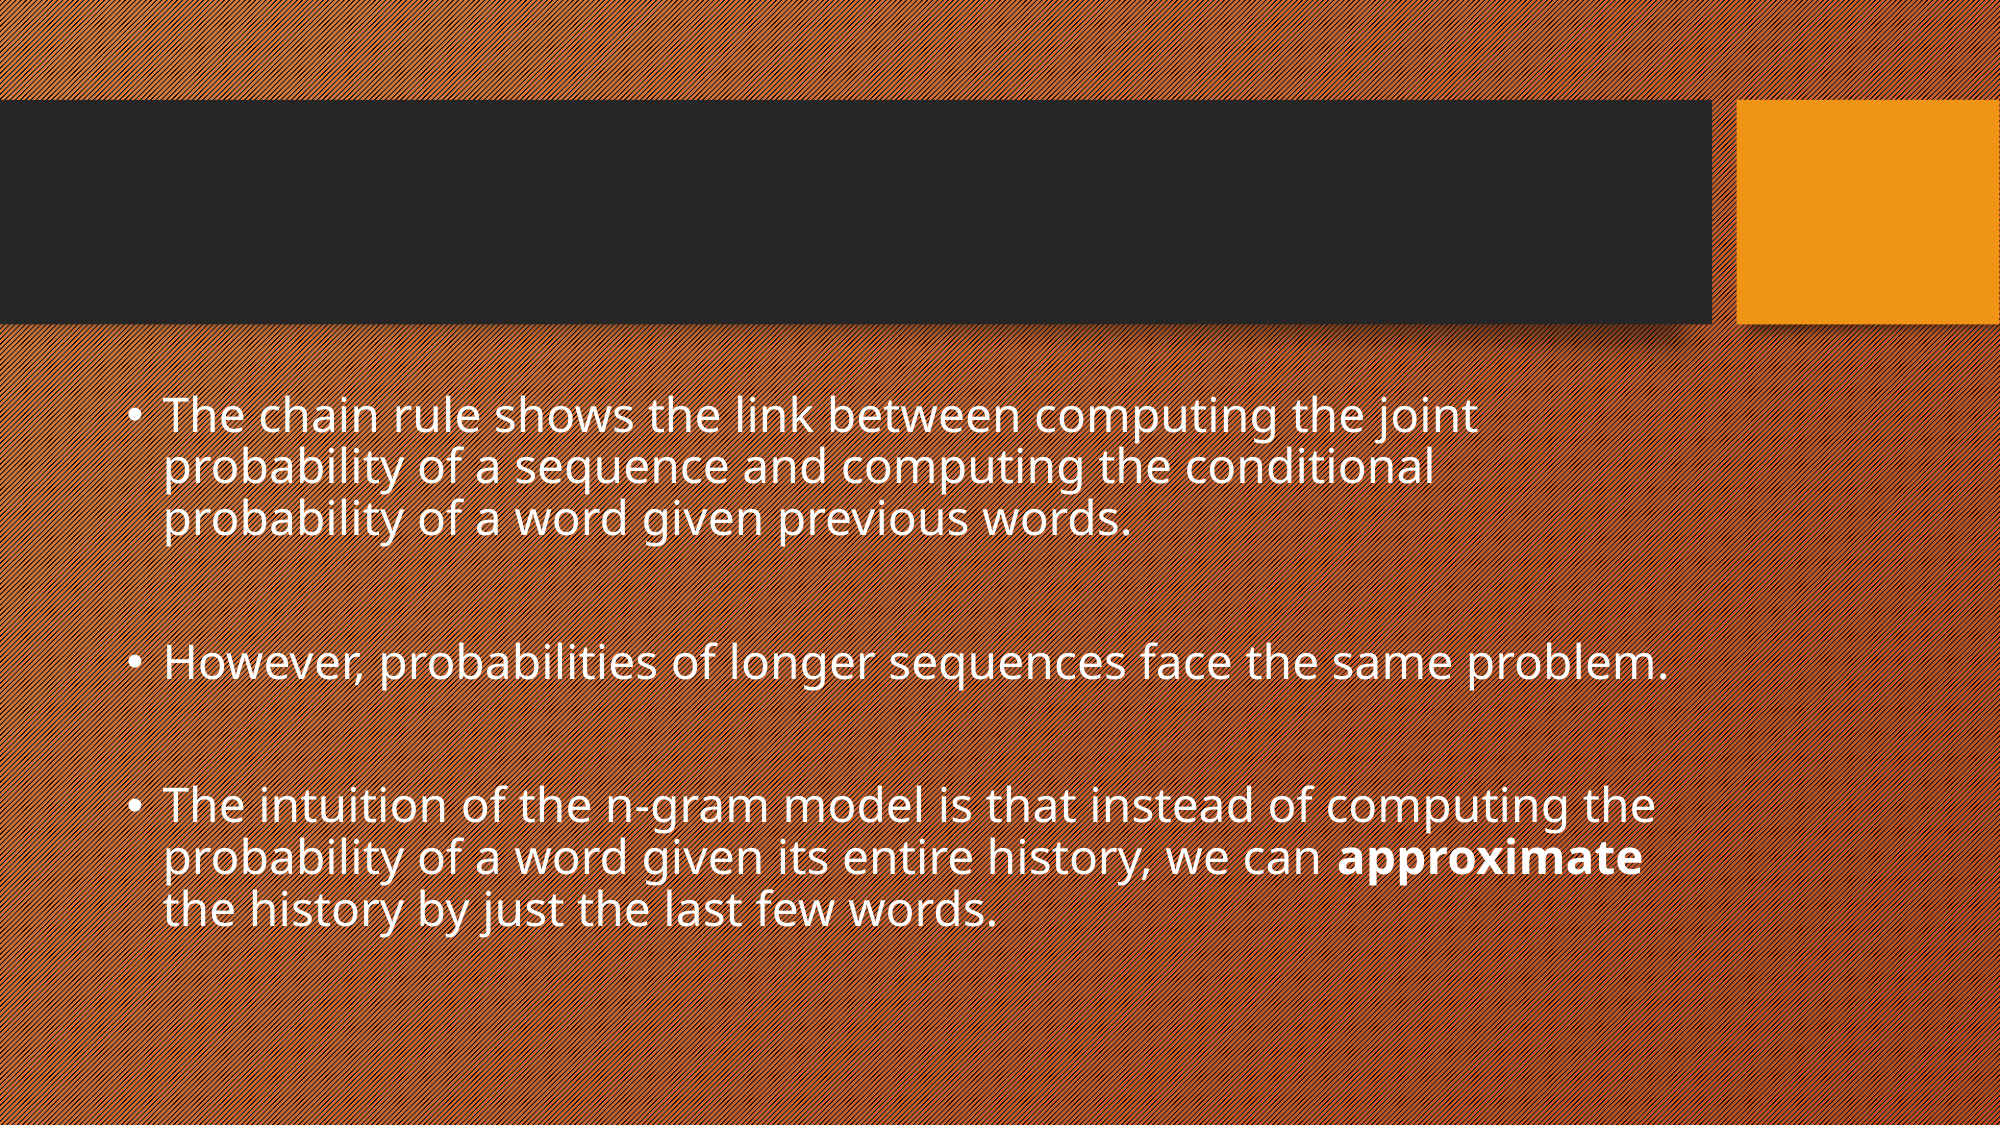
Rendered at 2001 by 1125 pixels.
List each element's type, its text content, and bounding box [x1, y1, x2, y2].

list The chain rule shows the link between computing the joint probability of a sequence and computing the conditional probability of a word given previous words. However, probabilities of longer sequences face the same problem. The intuition of the n-gram model is that instead of computing the probability of a word given its entire history, we can approximate the history by just the last few words. [111, 383, 1689, 974]
picture [0, 0, 2000, 1125]
